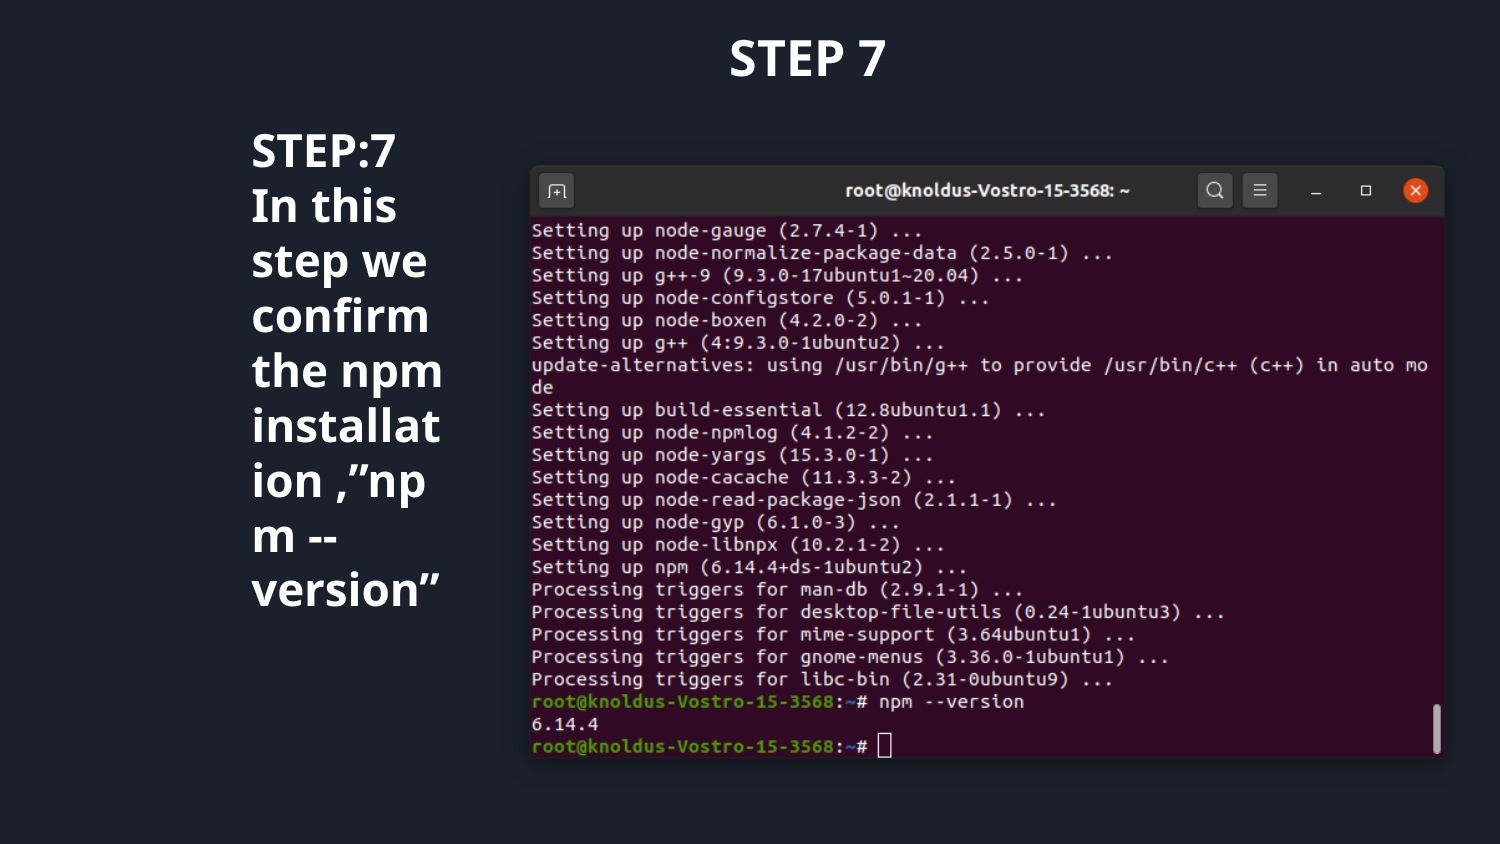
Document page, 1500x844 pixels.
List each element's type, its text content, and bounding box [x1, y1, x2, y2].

text_box STEP 7 [584, 11, 1085, 137]
picture [498, 137, 1477, 794]
text_box STEP:7 In this step we confirm the npm installation ,”npm --version” [236, 106, 468, 632]
